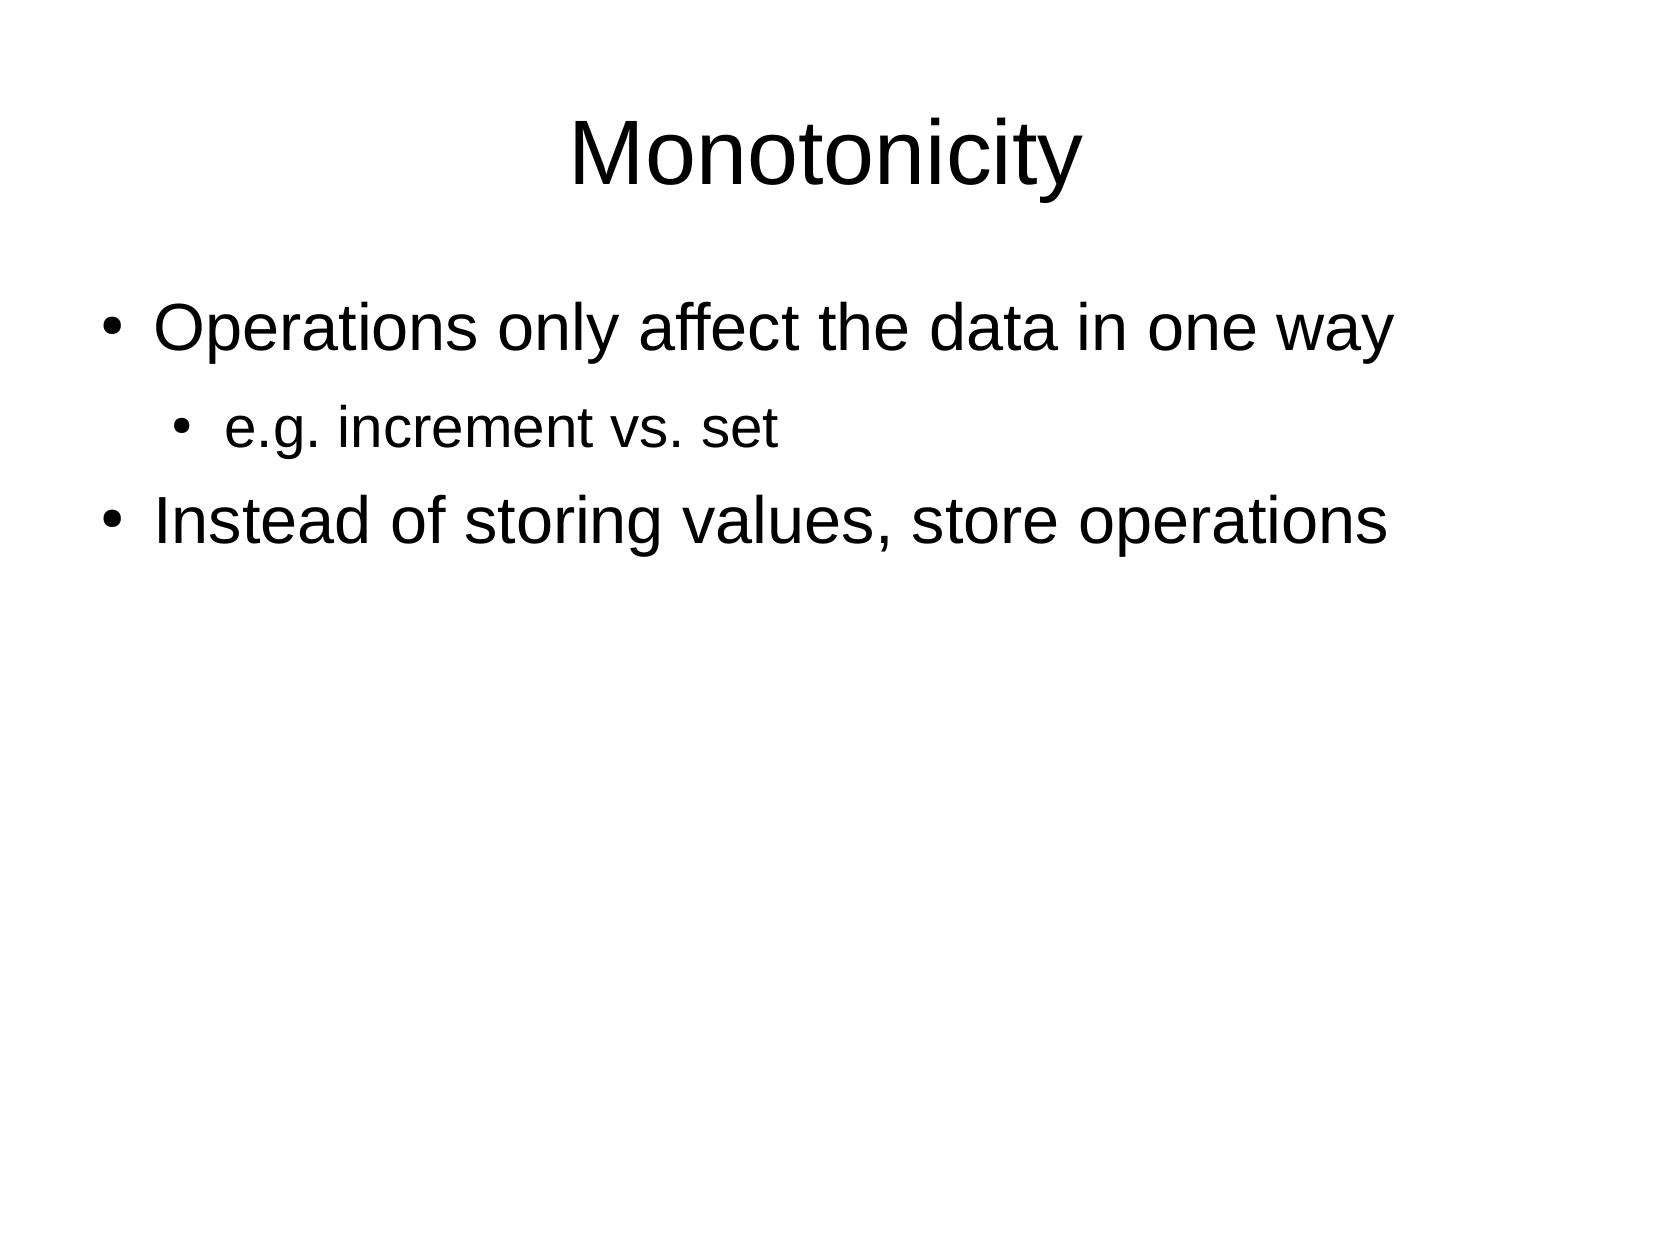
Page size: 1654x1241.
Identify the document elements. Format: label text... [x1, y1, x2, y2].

title Monotonicity [82, 49, 1571, 257]
list Operations only affect the data in one way e.g. increment vs. set Instead of storing values, store operations [82, 290, 1571, 1109]
